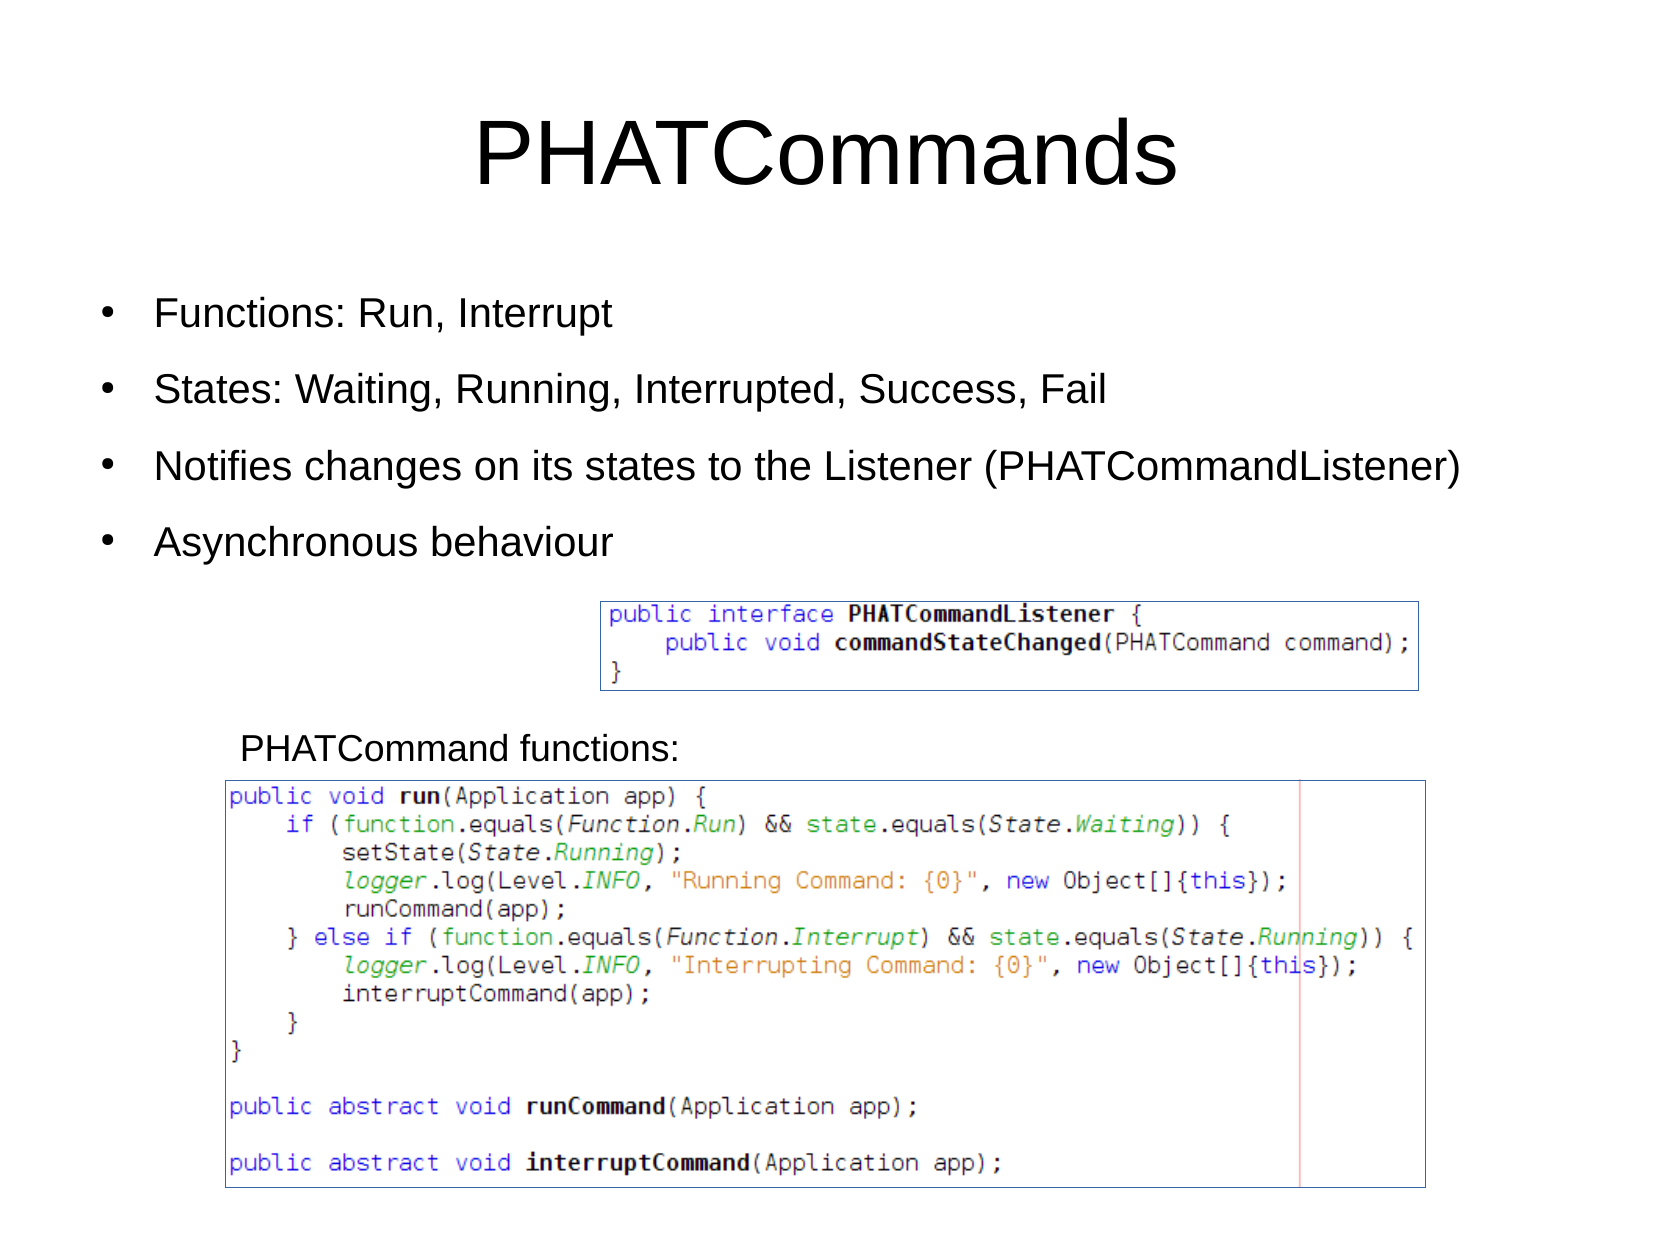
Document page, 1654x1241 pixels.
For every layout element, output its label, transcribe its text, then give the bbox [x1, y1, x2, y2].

picture [225, 779, 1426, 1188]
picture [600, 600, 1419, 691]
title PHATCommands [82, 49, 1571, 257]
text_box PHATCommand functions: [225, 720, 695, 777]
list Functions: Run, Interrupt States: Waiting, Running, Interrupted, Success, Fail Notifies changes on its states to the Listener (PHATCommandListener) Asynchronous behaviour [82, 290, 1571, 1010]
